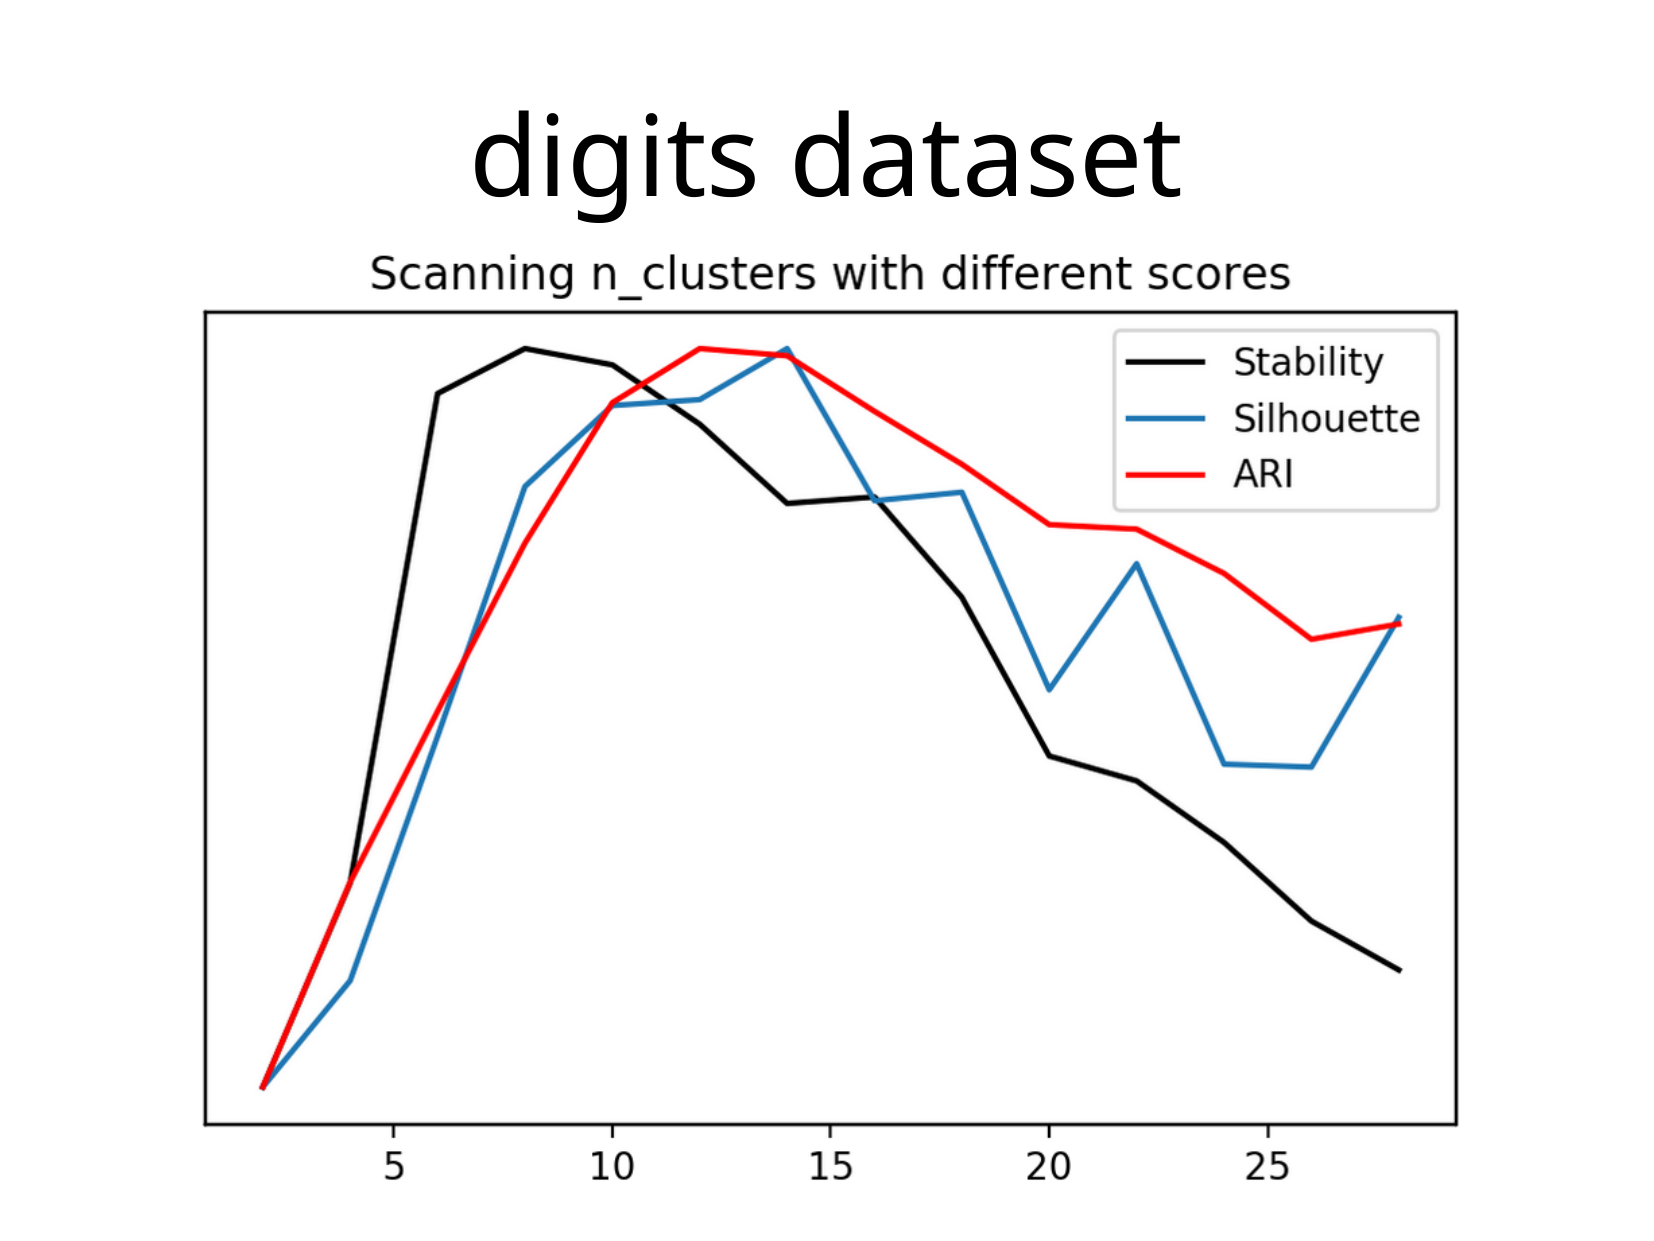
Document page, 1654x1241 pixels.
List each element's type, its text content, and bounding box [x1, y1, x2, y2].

title digits dataset [82, 49, 1571, 257]
picture [176, 229, 1486, 1201]
